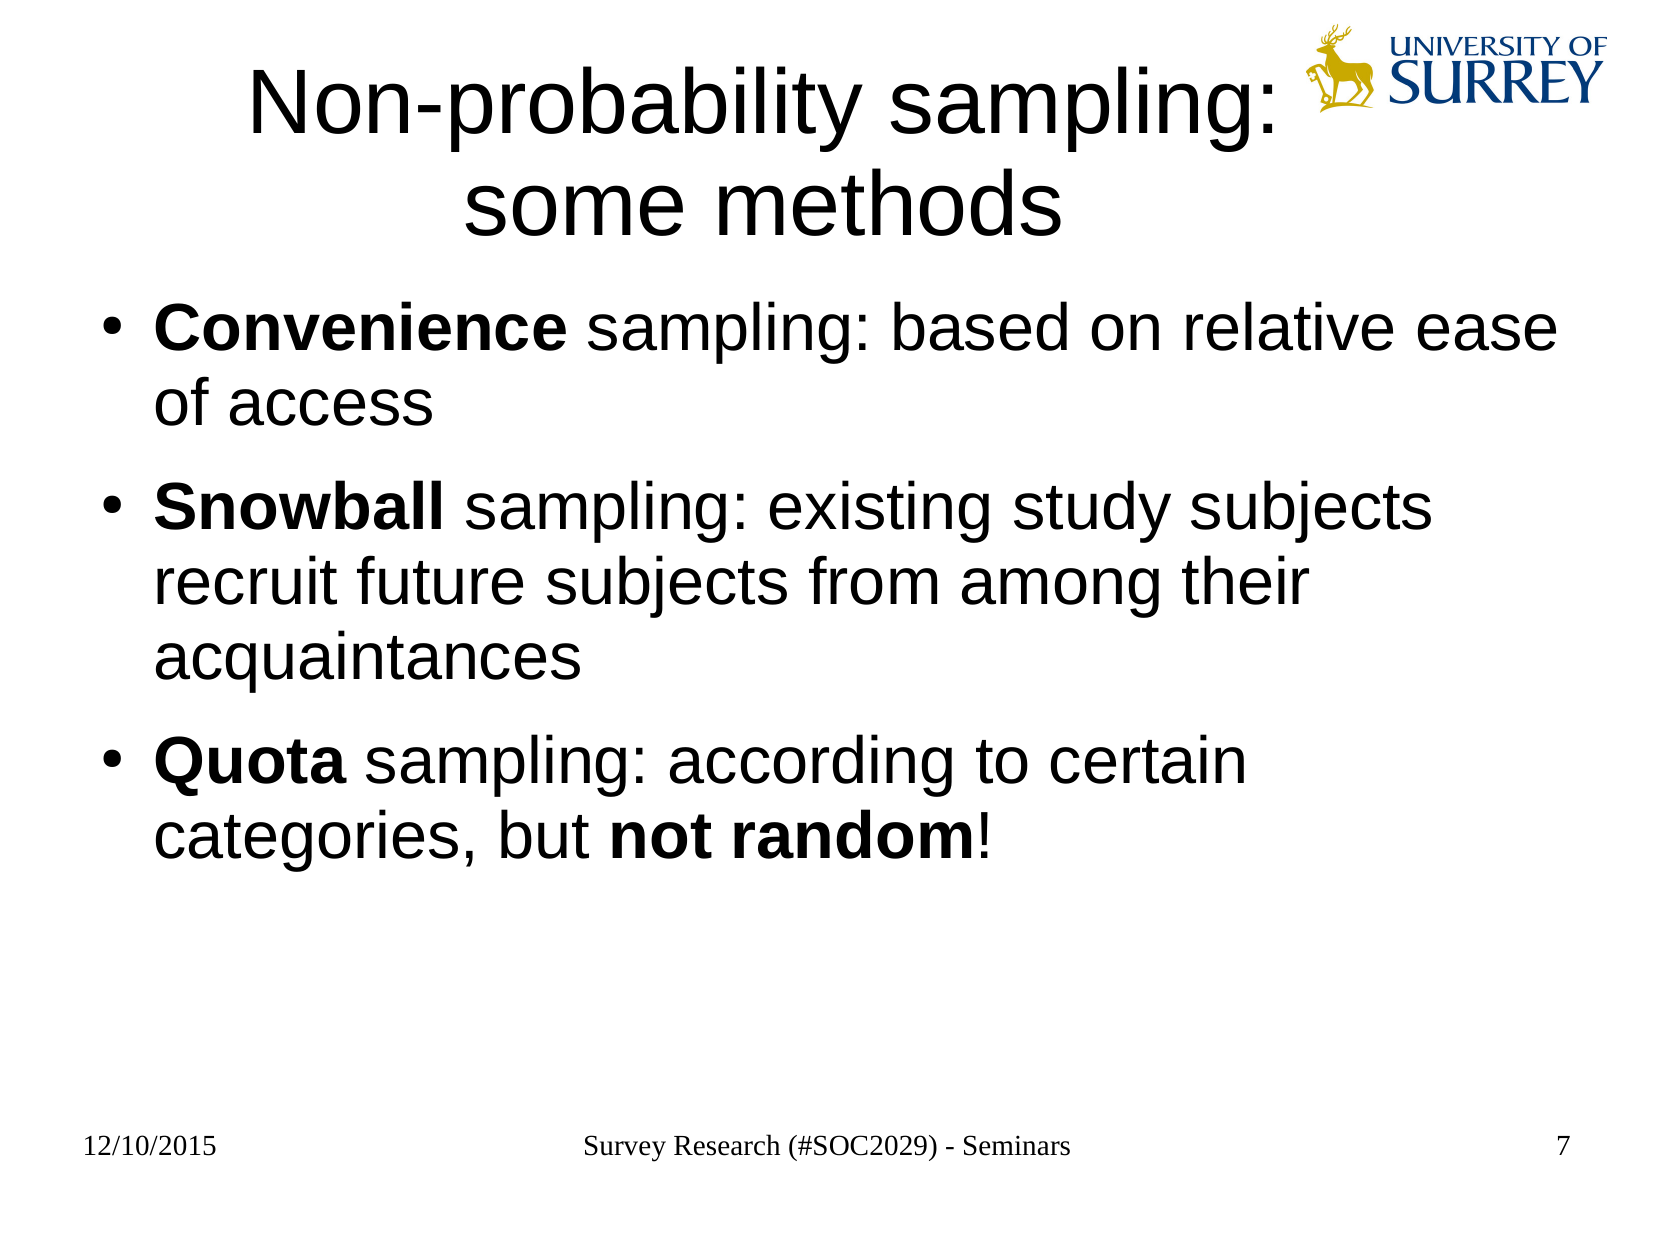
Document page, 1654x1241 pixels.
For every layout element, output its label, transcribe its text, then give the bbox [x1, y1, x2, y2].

list Convenience sampling: based on relative ease of access Snowball sampling: existing study subjects recruit future subjects from among their acquaintances Quota sampling: according to certain categories, but not random! [82, 290, 1571, 1010]
picture [1306, 23, 1607, 113]
title Non-probability sampling: some methods [129, 49, 1400, 257]
